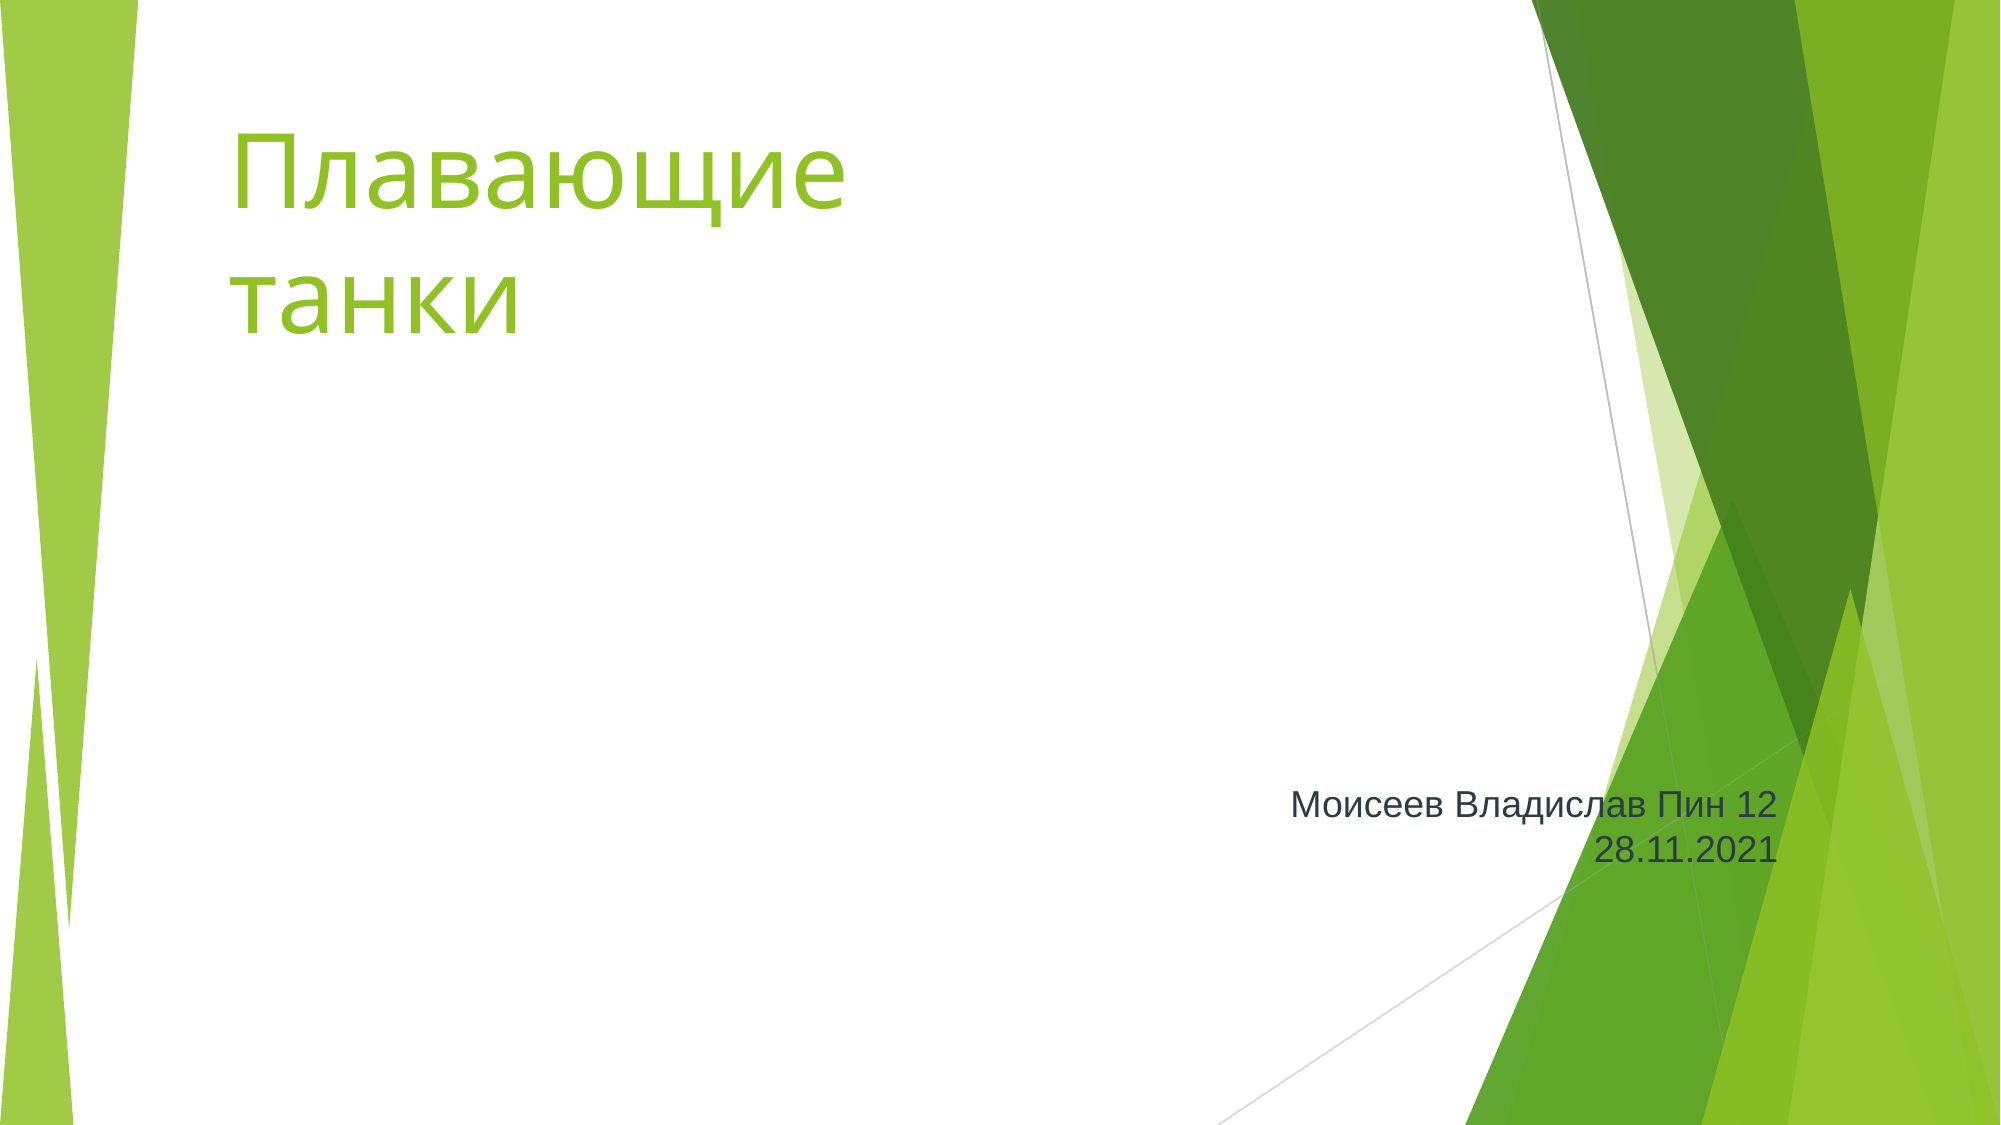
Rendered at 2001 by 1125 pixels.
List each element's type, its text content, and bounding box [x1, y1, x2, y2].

subtitle Моисеев Владислав Пин 12 28.11.2021 [958, 772, 1794, 969]
title Плавающие танки [213, 96, 1101, 563]
